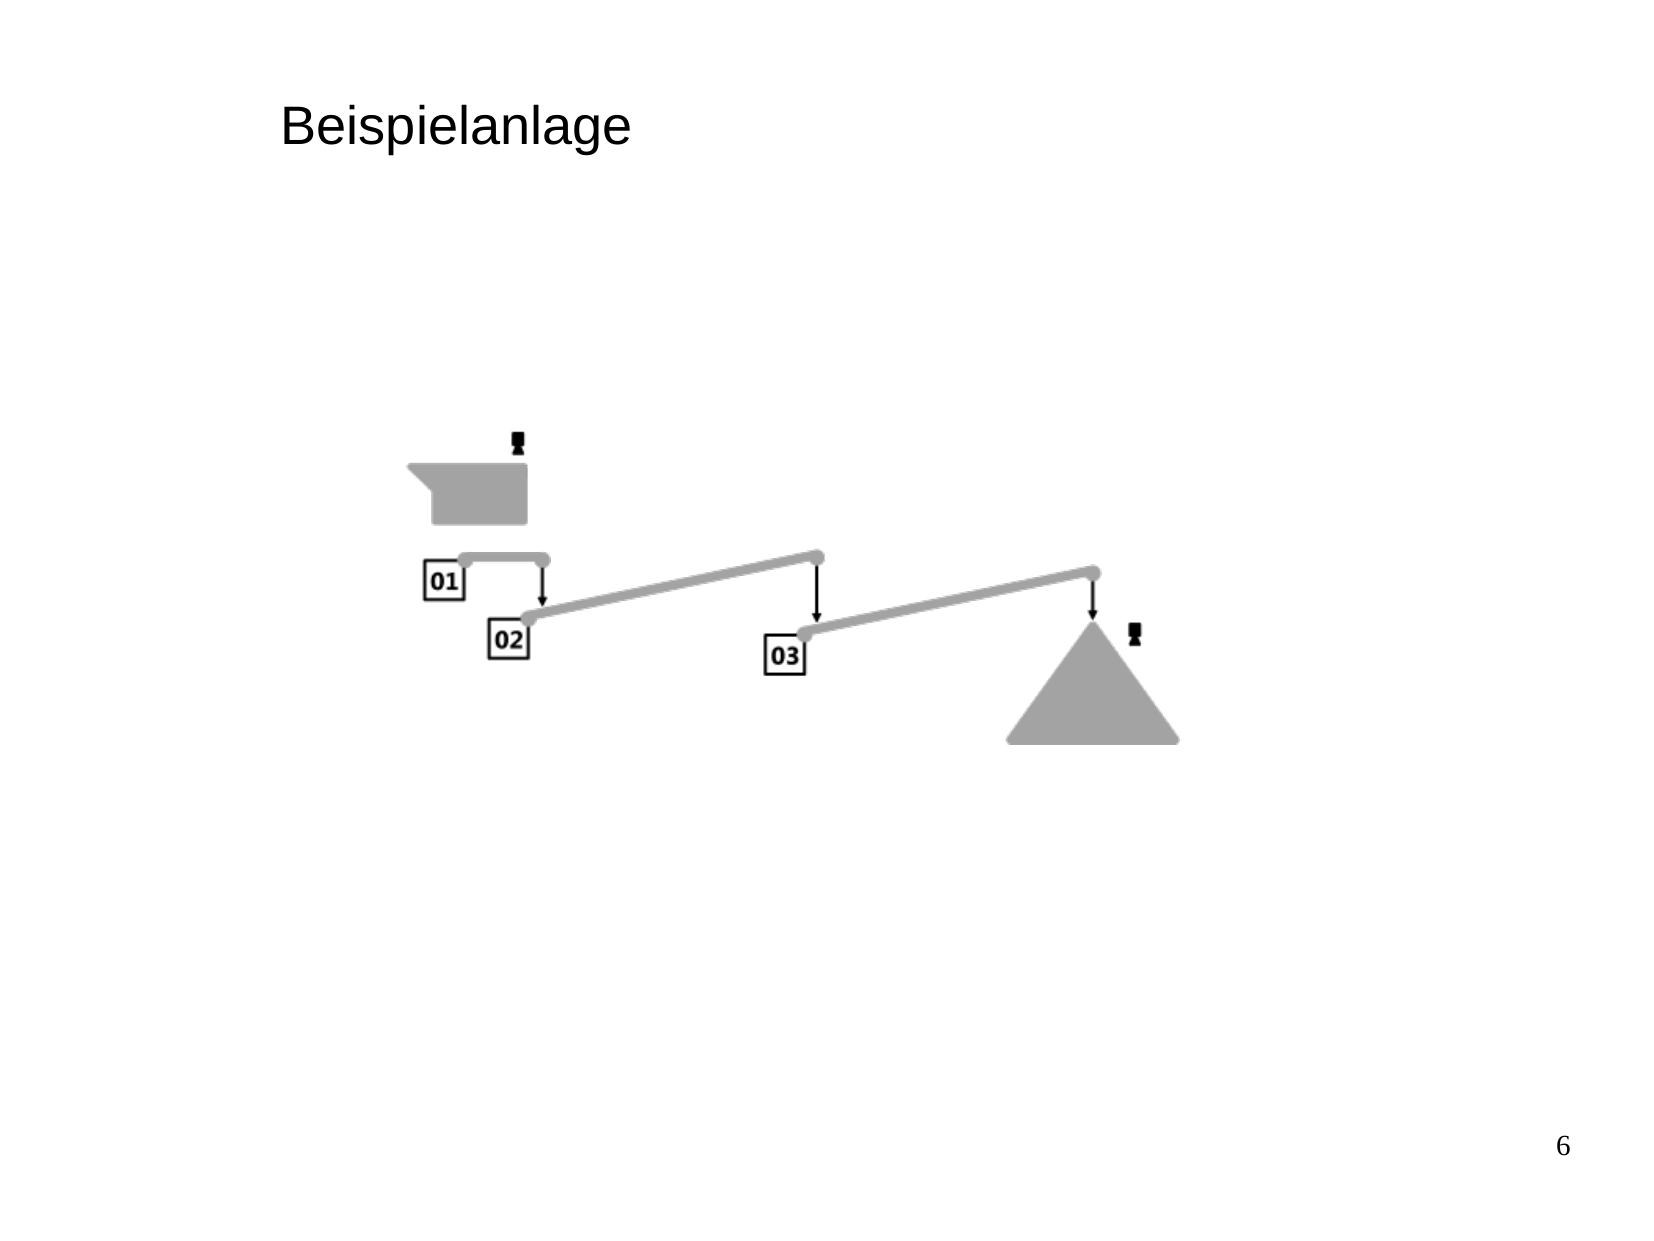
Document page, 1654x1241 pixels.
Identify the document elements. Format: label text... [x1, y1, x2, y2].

picture [324, 354, 1263, 824]
text_box Beispielanlage [265, 88, 975, 284]
